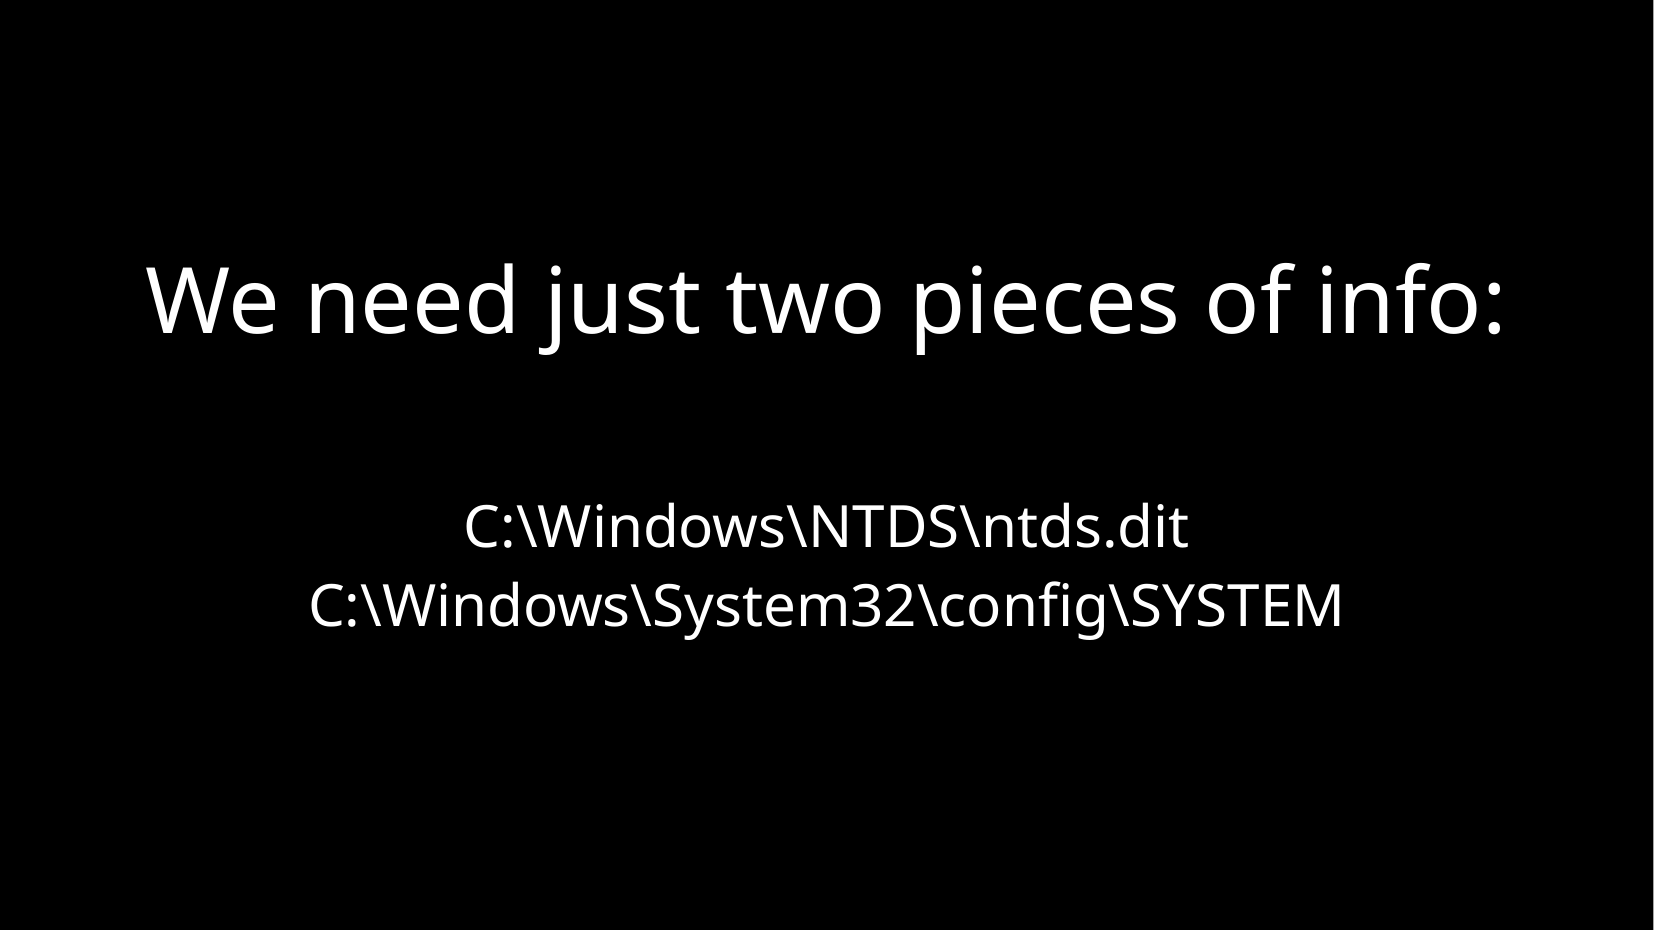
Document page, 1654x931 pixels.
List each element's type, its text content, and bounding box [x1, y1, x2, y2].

title We need just two pieces of info: C:\Windows\NTDS\ntds.dit C:\Windows\System32\config\SYSTEM [82, 272, 1571, 857]
